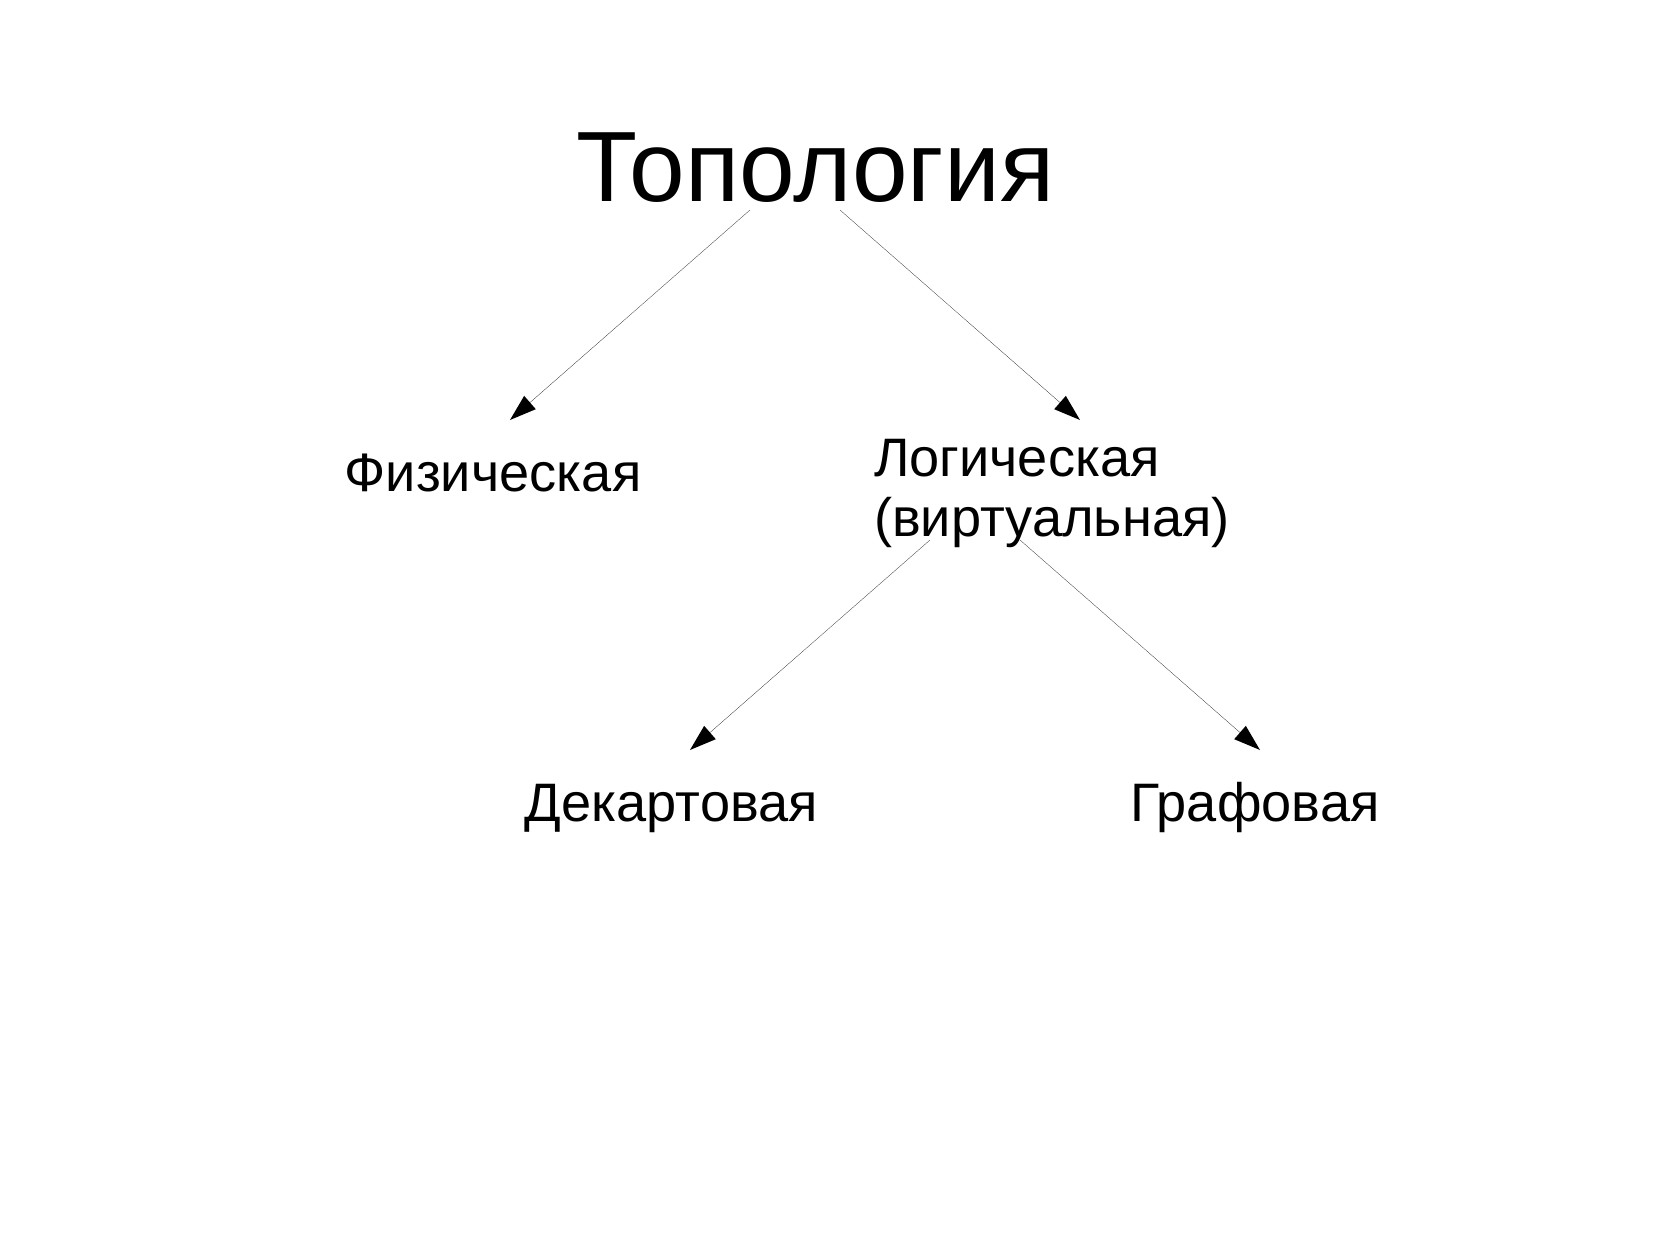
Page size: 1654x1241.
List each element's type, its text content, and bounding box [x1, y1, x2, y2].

text_box Физическая [330, 434, 657, 511]
subtitle Топология [71, 49, 1561, 286]
text_box Логическая (виртуальная) [859, 420, 1246, 556]
text_box Декартовая [510, 764, 834, 841]
text_box Графовая [1115, 764, 1396, 856]
